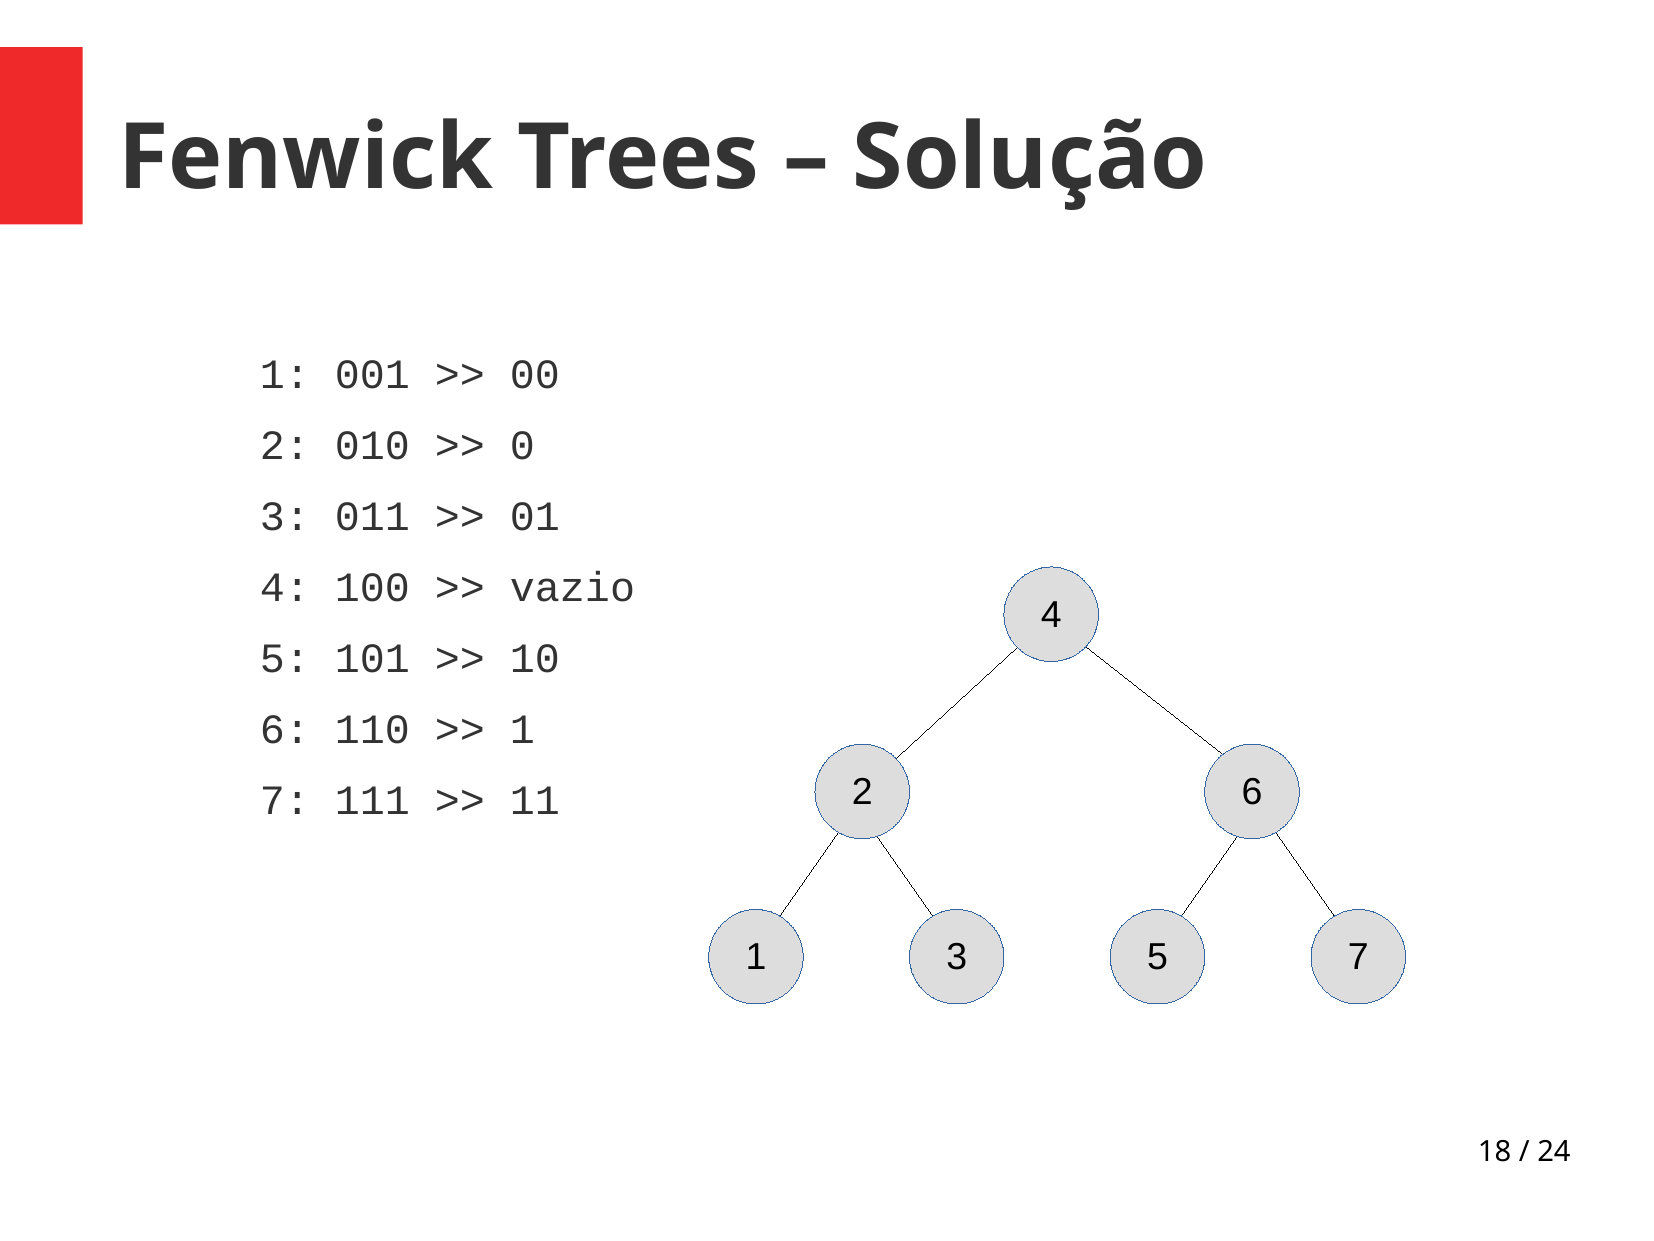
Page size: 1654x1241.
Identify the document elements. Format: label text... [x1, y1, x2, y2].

text_box 4 [1003, 566, 1099, 662]
text_box 6 [1204, 744, 1300, 839]
title Fenwick Trees – Solução [118, 49, 1571, 257]
text_box 3 [909, 909, 1004, 1004]
text_box 7 [1311, 909, 1406, 1004]
list 1: 001 >> 00 2: 010 >> 0 3: 011 >> 01 4: 100 >> vazio 5: 101 >> 10 6: 110 >> 1 7: 111 >> 11 [118, 354, 1536, 1074]
text_box 1 [708, 909, 804, 1004]
text_box 5 [1110, 909, 1205, 1004]
text_box 2 [814, 744, 910, 839]
